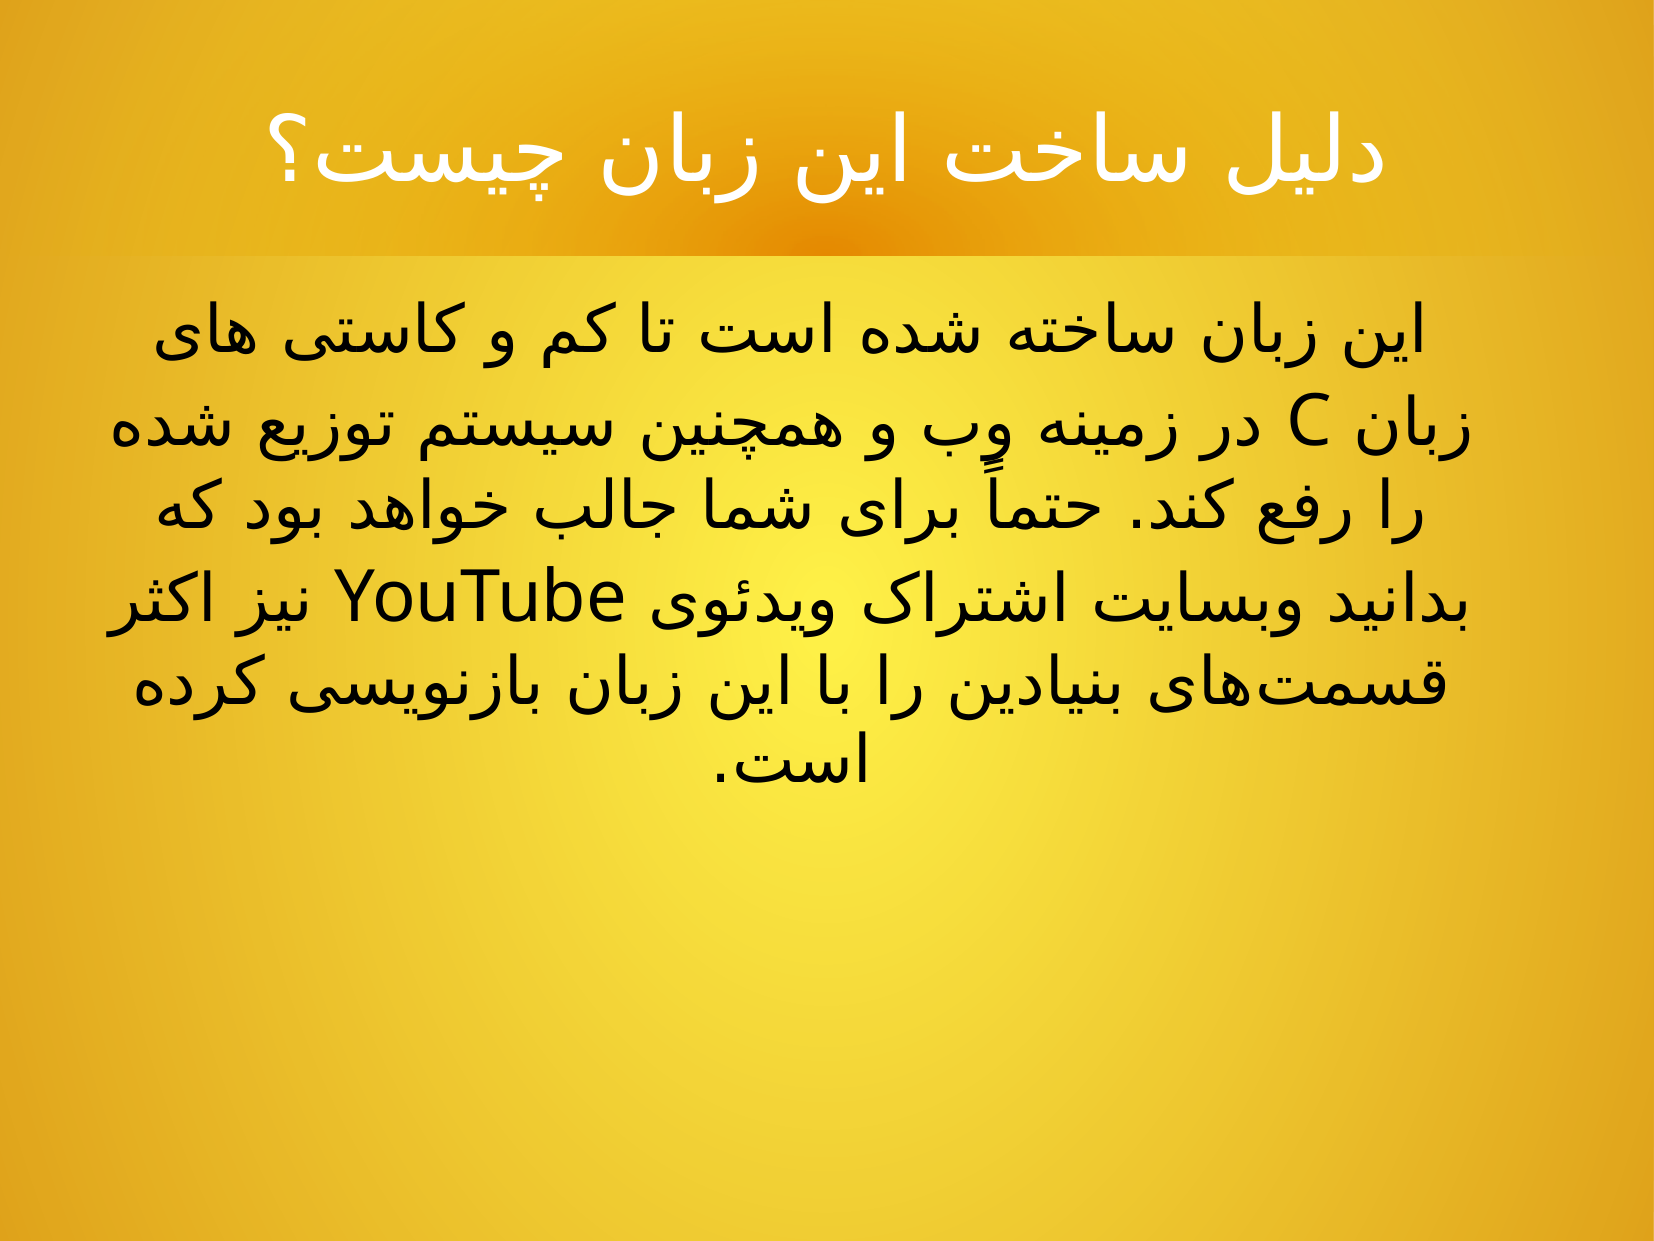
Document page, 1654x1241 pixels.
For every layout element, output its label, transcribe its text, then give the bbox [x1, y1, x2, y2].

title دلیل ساخت این زبان چیست؟ [82, 47, 1571, 252]
list این زبان ساخته شده است تا کم و کاستی های زبان C در زمینه وب و همچنین سیستم توزیع شده را رفع کند. حتماً برای شما جالب خواهد بود که بدانید وبسایت اشتراک ویدئوی YouTube نیز اکثر قسمت‌های بنیادین را با این زبان بازنویسی کرده است. [82, 290, 1571, 1010]
